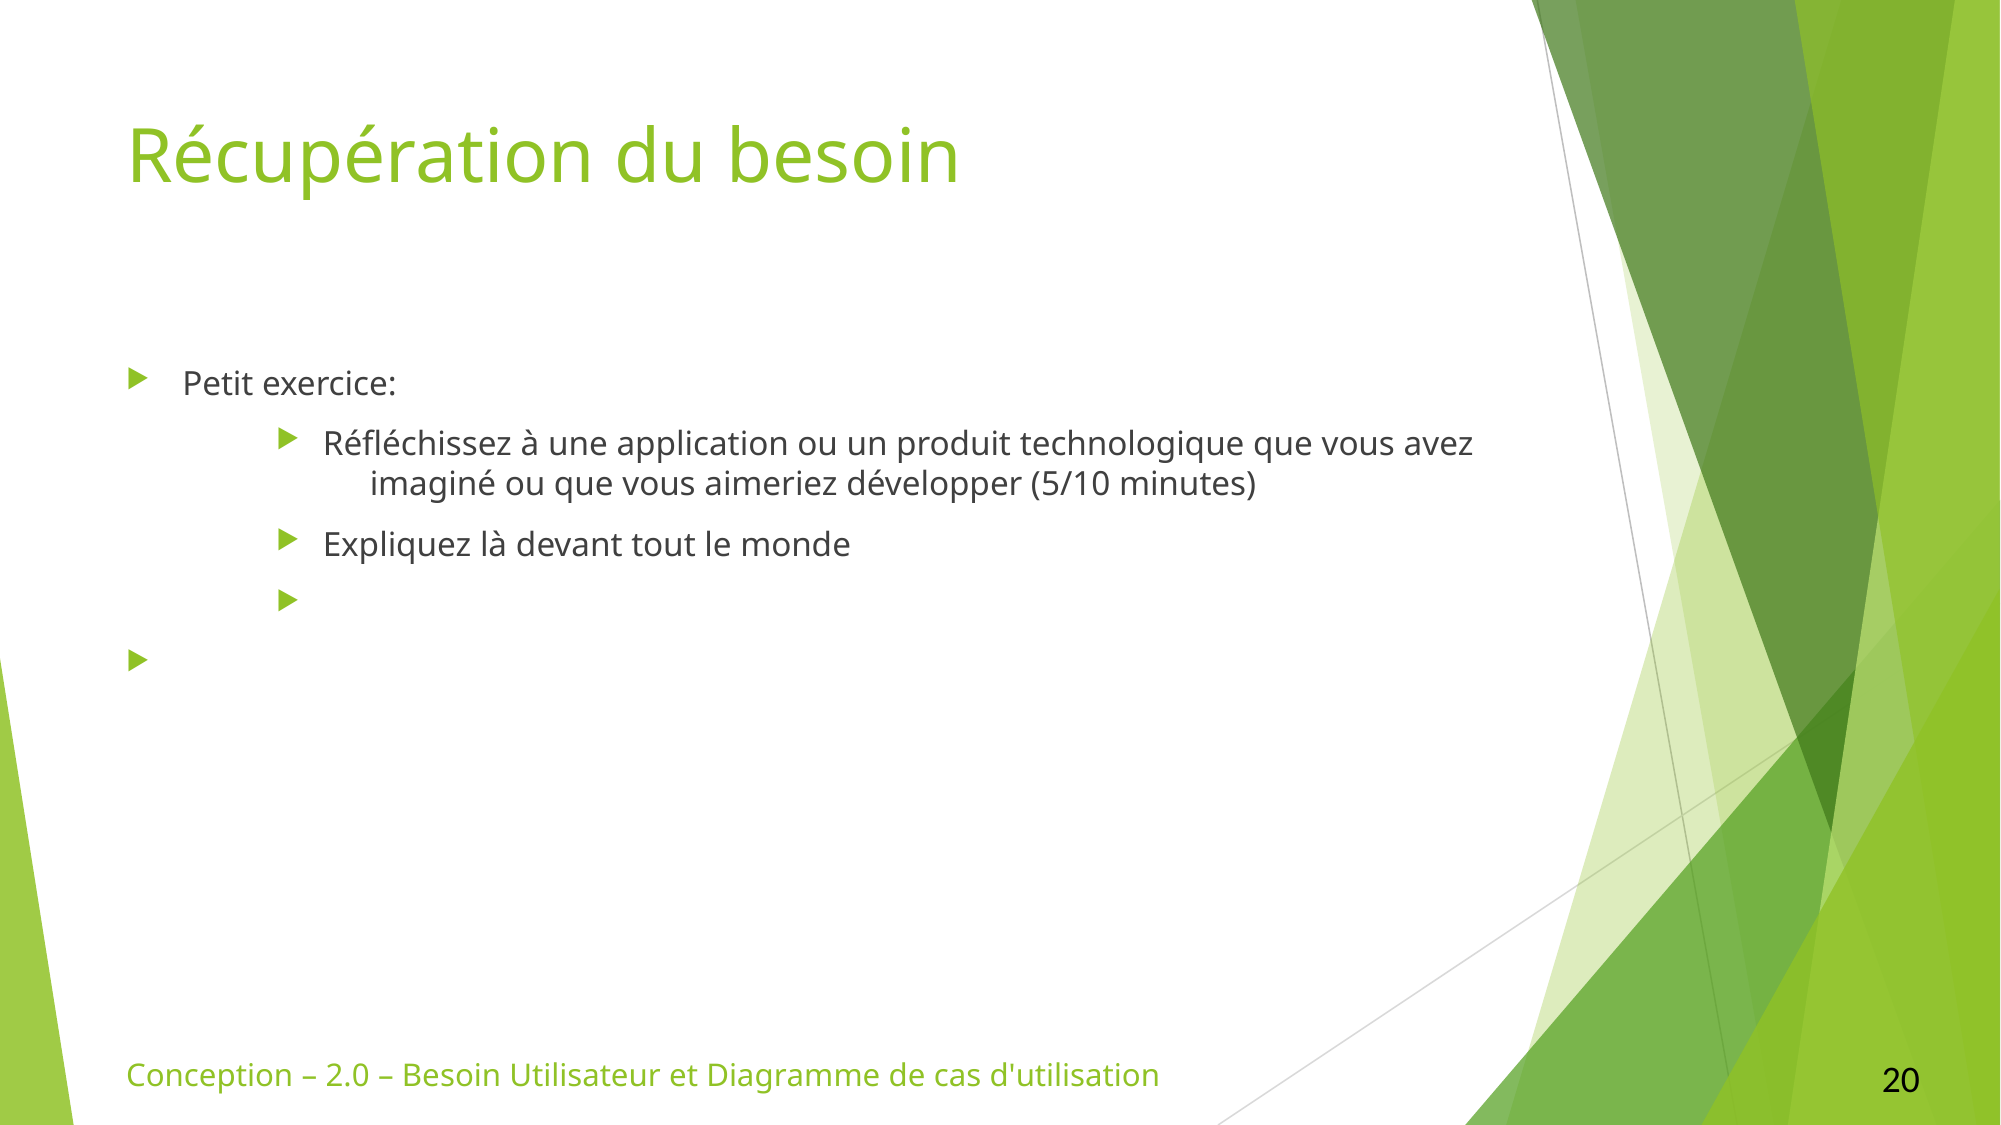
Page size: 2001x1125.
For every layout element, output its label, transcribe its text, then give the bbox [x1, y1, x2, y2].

list Petit exercice: Réfléchissez à une application ou un produit technologique que vous avez imaginé ou que vous aimeriez développer (5/10 minutes) Expliquez là devant tout le monde [111, 354, 1522, 992]
text_box [1866, 1047, 1979, 1108]
title Récupération du besoin [111, 99, 1522, 317]
text_box Conception – 2.0 – Besoin Utilisateur et Diagramme de cas d'utilisation [111, 1047, 1210, 1109]
